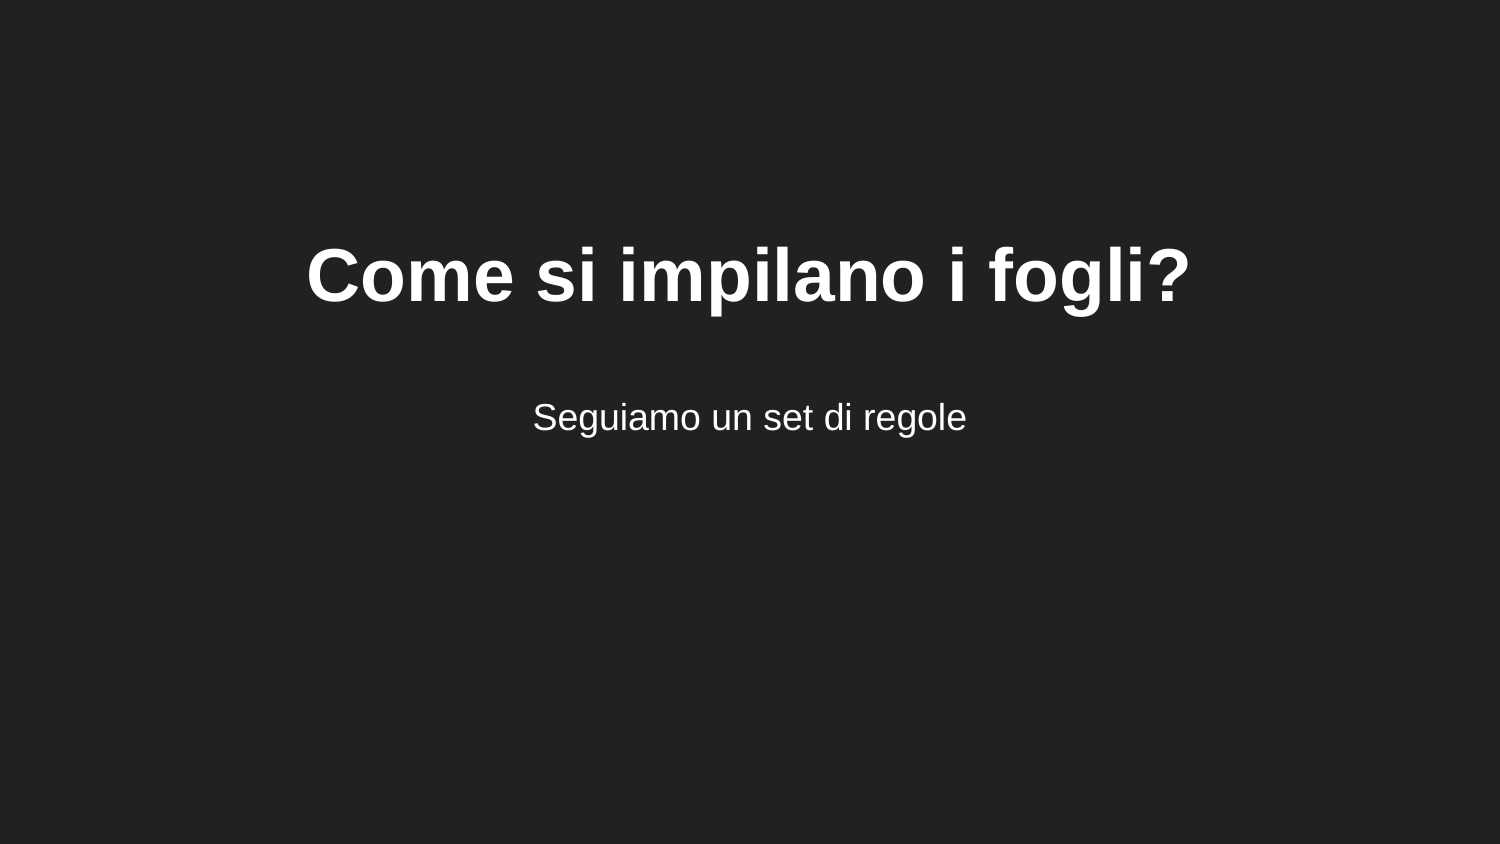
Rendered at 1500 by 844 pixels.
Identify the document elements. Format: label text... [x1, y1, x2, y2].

title Come si impilano i fogli? [51, 202, 1449, 341]
text_box Seguiamo un set di regole [51, 377, 1449, 466]
